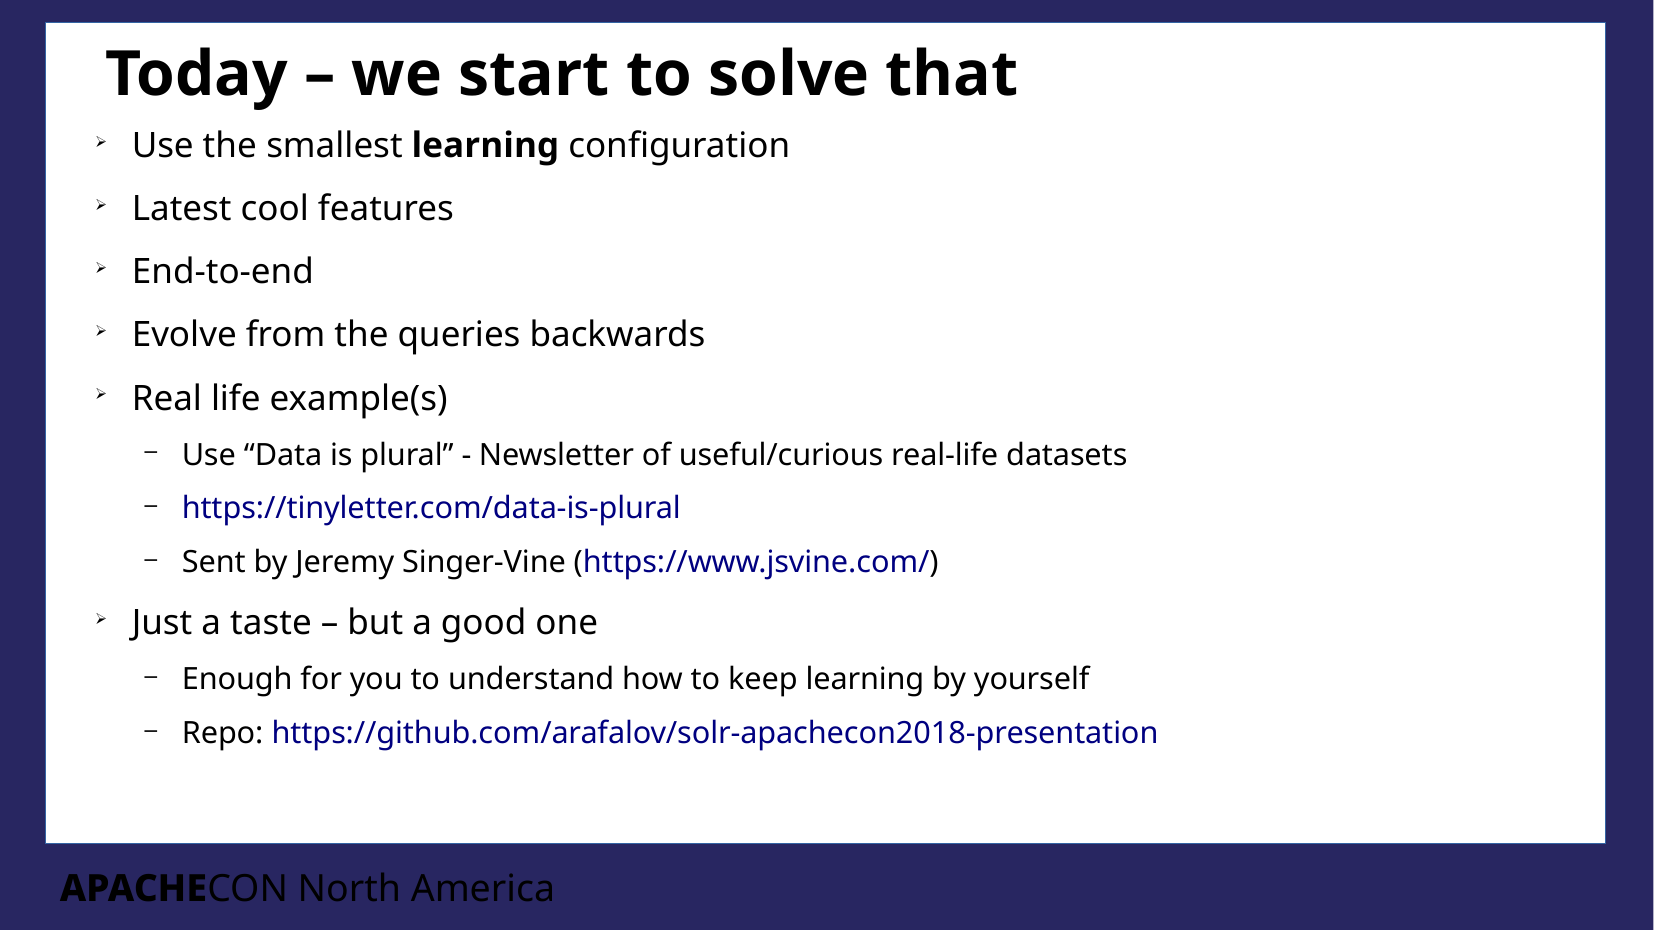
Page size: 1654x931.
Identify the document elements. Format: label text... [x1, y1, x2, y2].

list Use the smallest learning configuration Latest cool features End-to-end Evolve from the queries backwards Real life example(s) Use “Data is plural” - Newsletter of useful/curious real-life datasets https://tinyletter.com/data-is-plural Sent by Jeremy Singer-Vine (https://www.jsvine.com/) Just a taste – but a good one Enough for you to understand how to keep learning by yourself Repo: https://github.com/arafalov/solr-apachecon2018-presentation [82, 120, 1571, 757]
title Today – we start to solve that [105, 32, 1546, 110]
